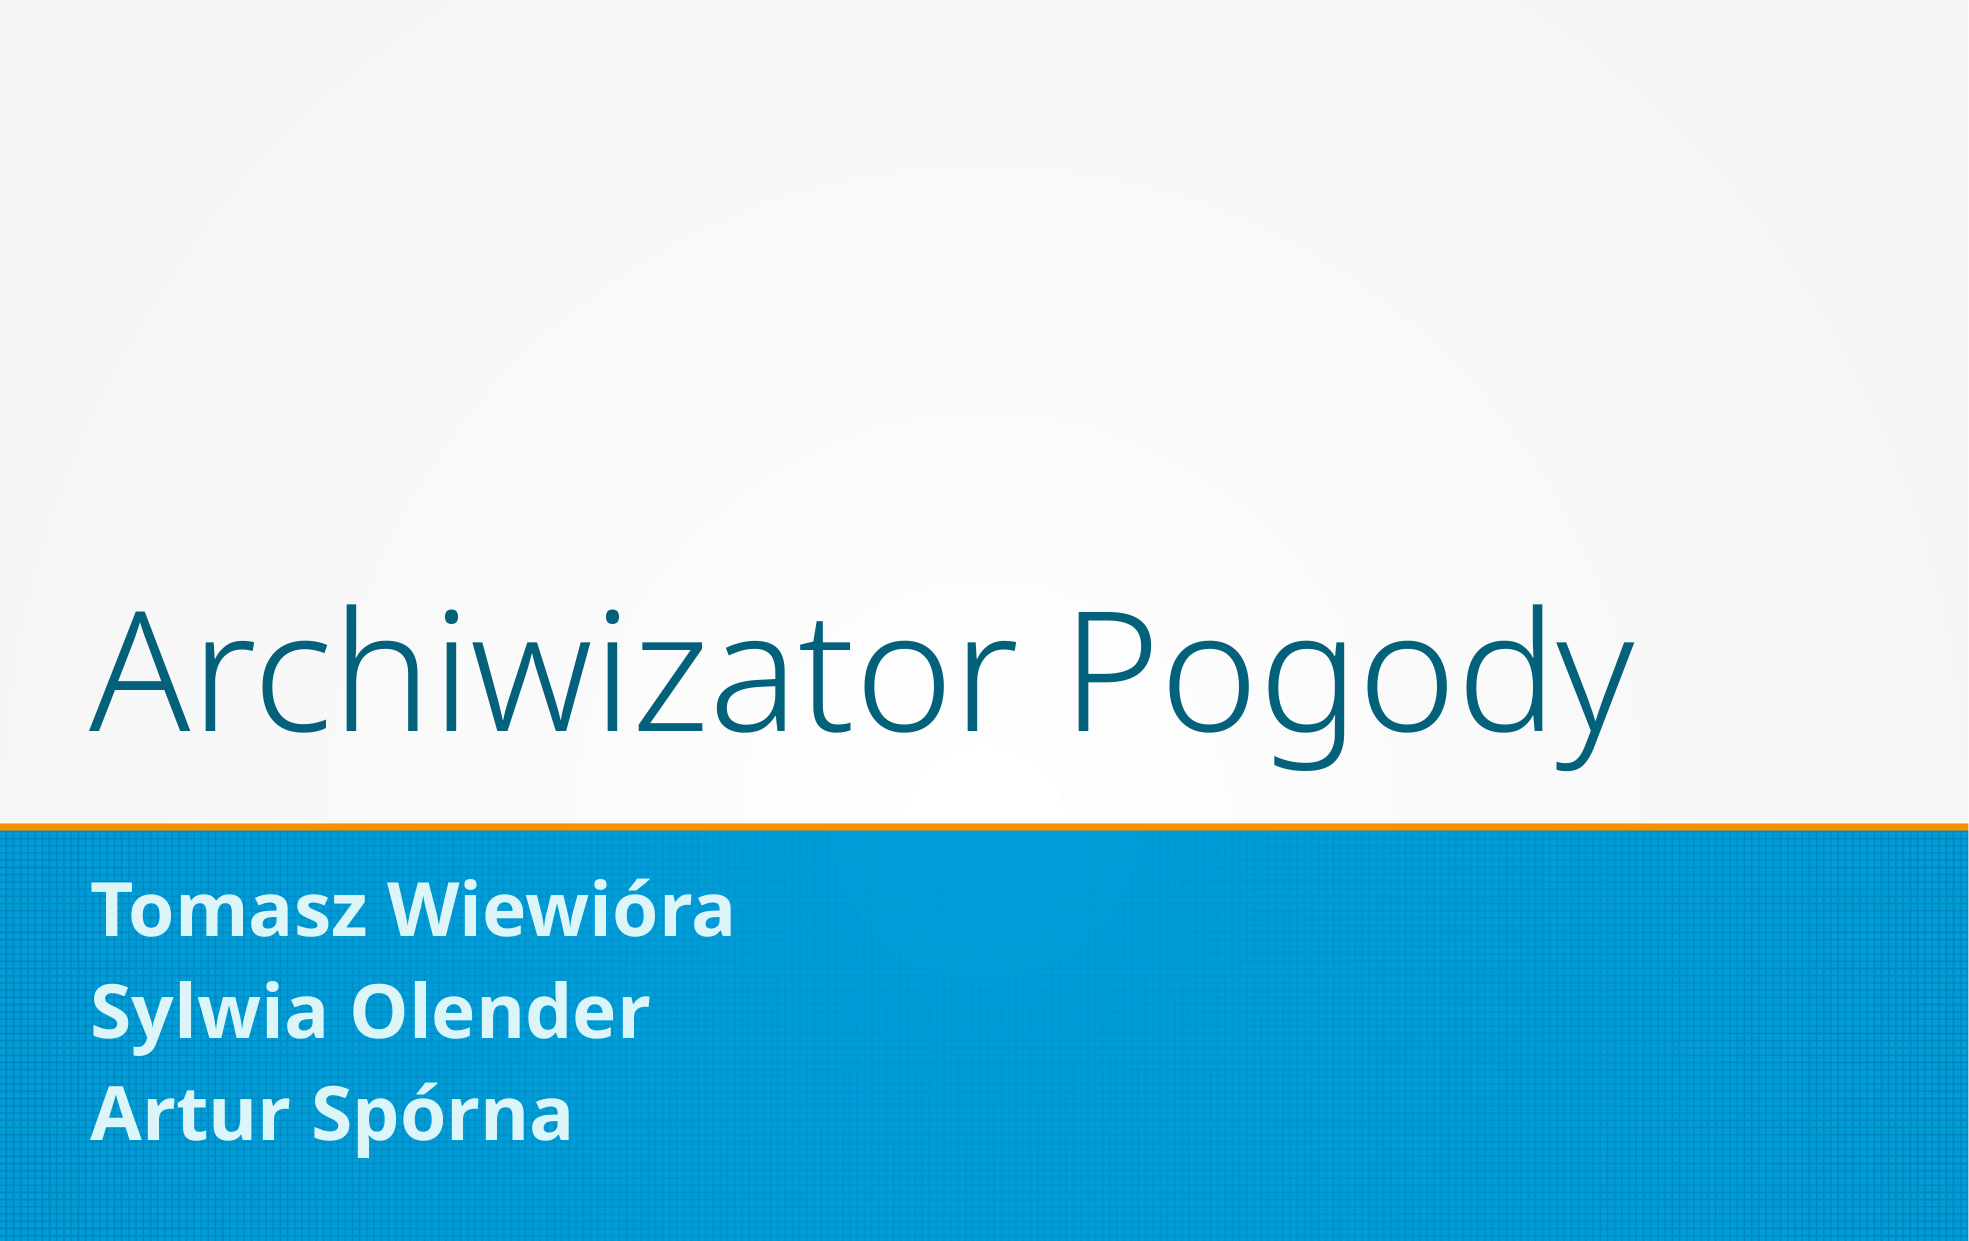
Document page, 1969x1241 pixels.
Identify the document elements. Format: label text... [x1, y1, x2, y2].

picture [0, 0, 1969, 830]
subtitle Tomasz Wiewióra Sylwia Olender Artur Spórna [90, 855, 1861, 1118]
title Archiwizator Pogody [89, 49, 1862, 780]
